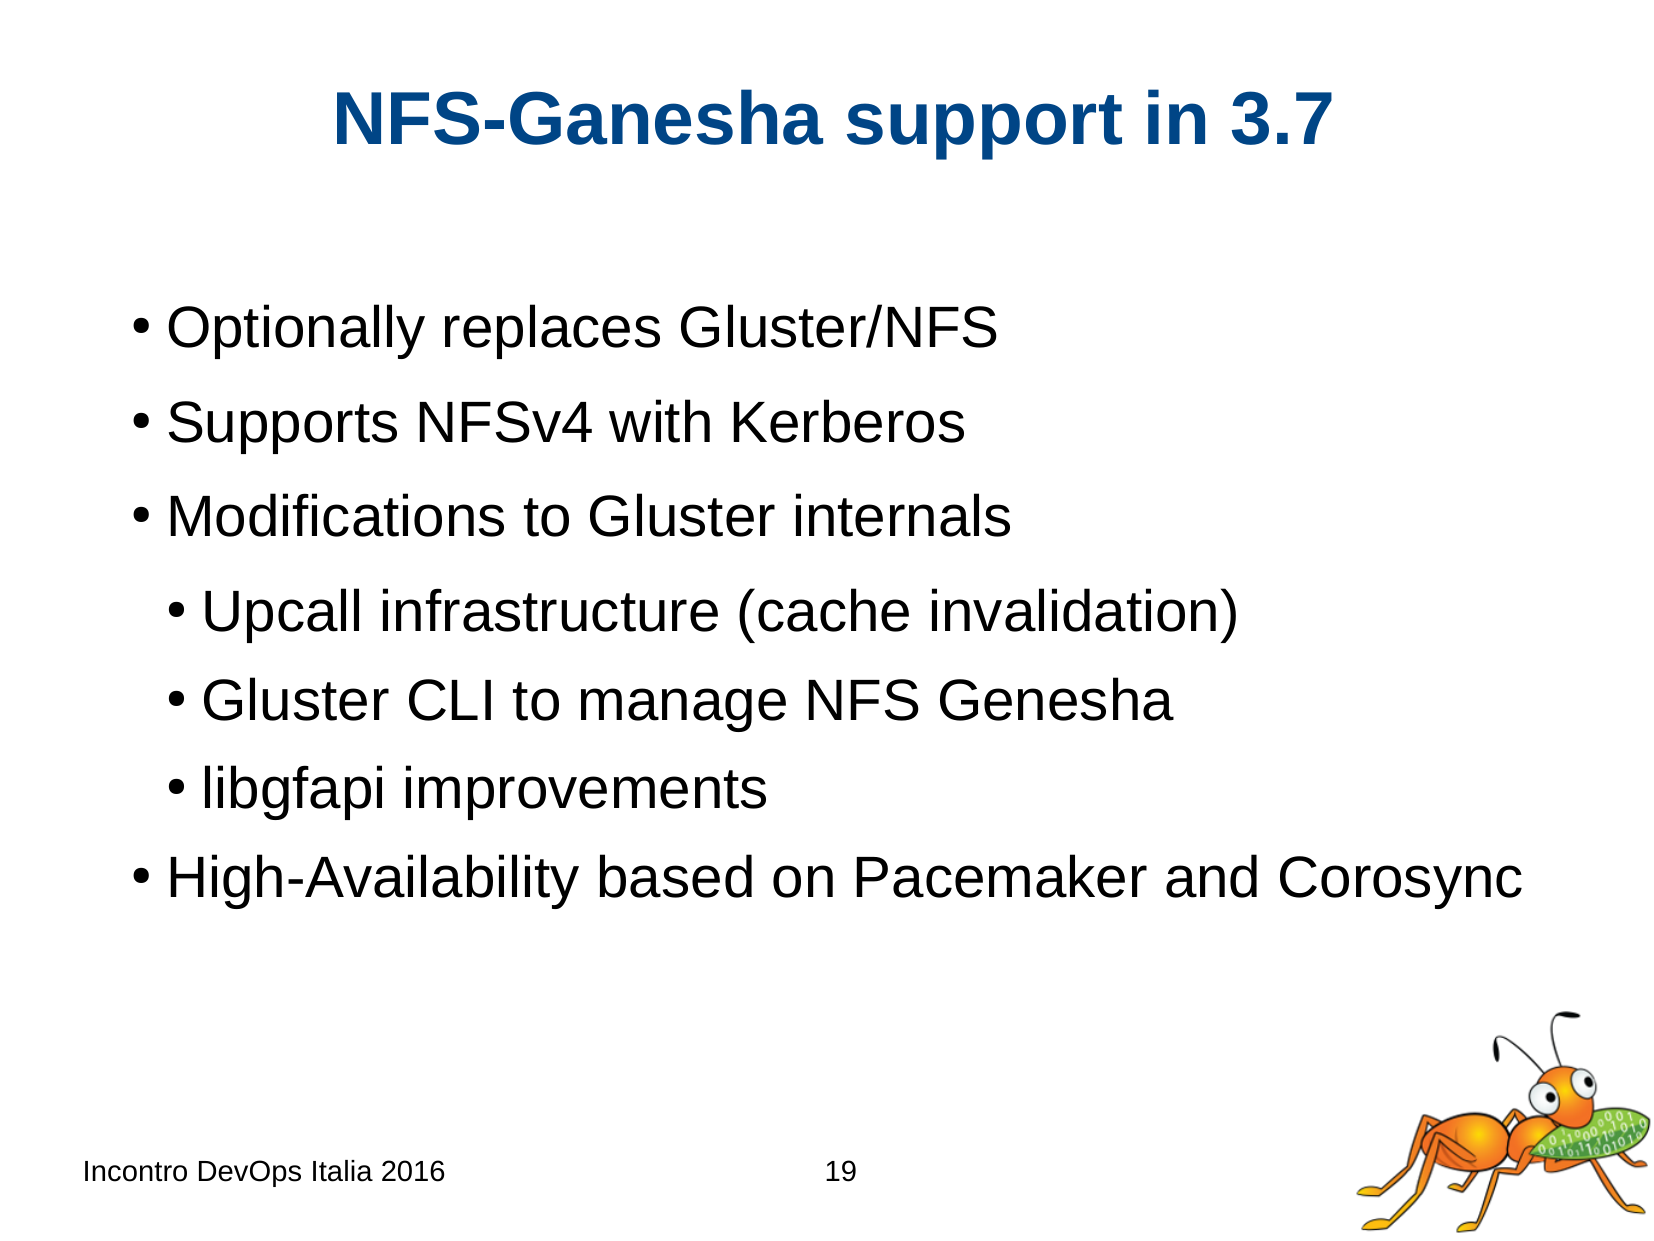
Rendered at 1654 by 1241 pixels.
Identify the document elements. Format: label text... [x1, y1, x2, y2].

picture [1353, 1009, 1654, 1235]
title NFS-Ganesha support in 3.7 [90, 15, 1579, 223]
list Optionally replaces Gluster/NFS Supports NFSv4 with Kerberos Modifications to Gluster internals Upcall infrastructure (cache invalidation) Gluster CLI to manage NFS Genesha libgfapi improvements High-Availability based on Pacemaker and Corosync [130, 294, 1619, 1120]
